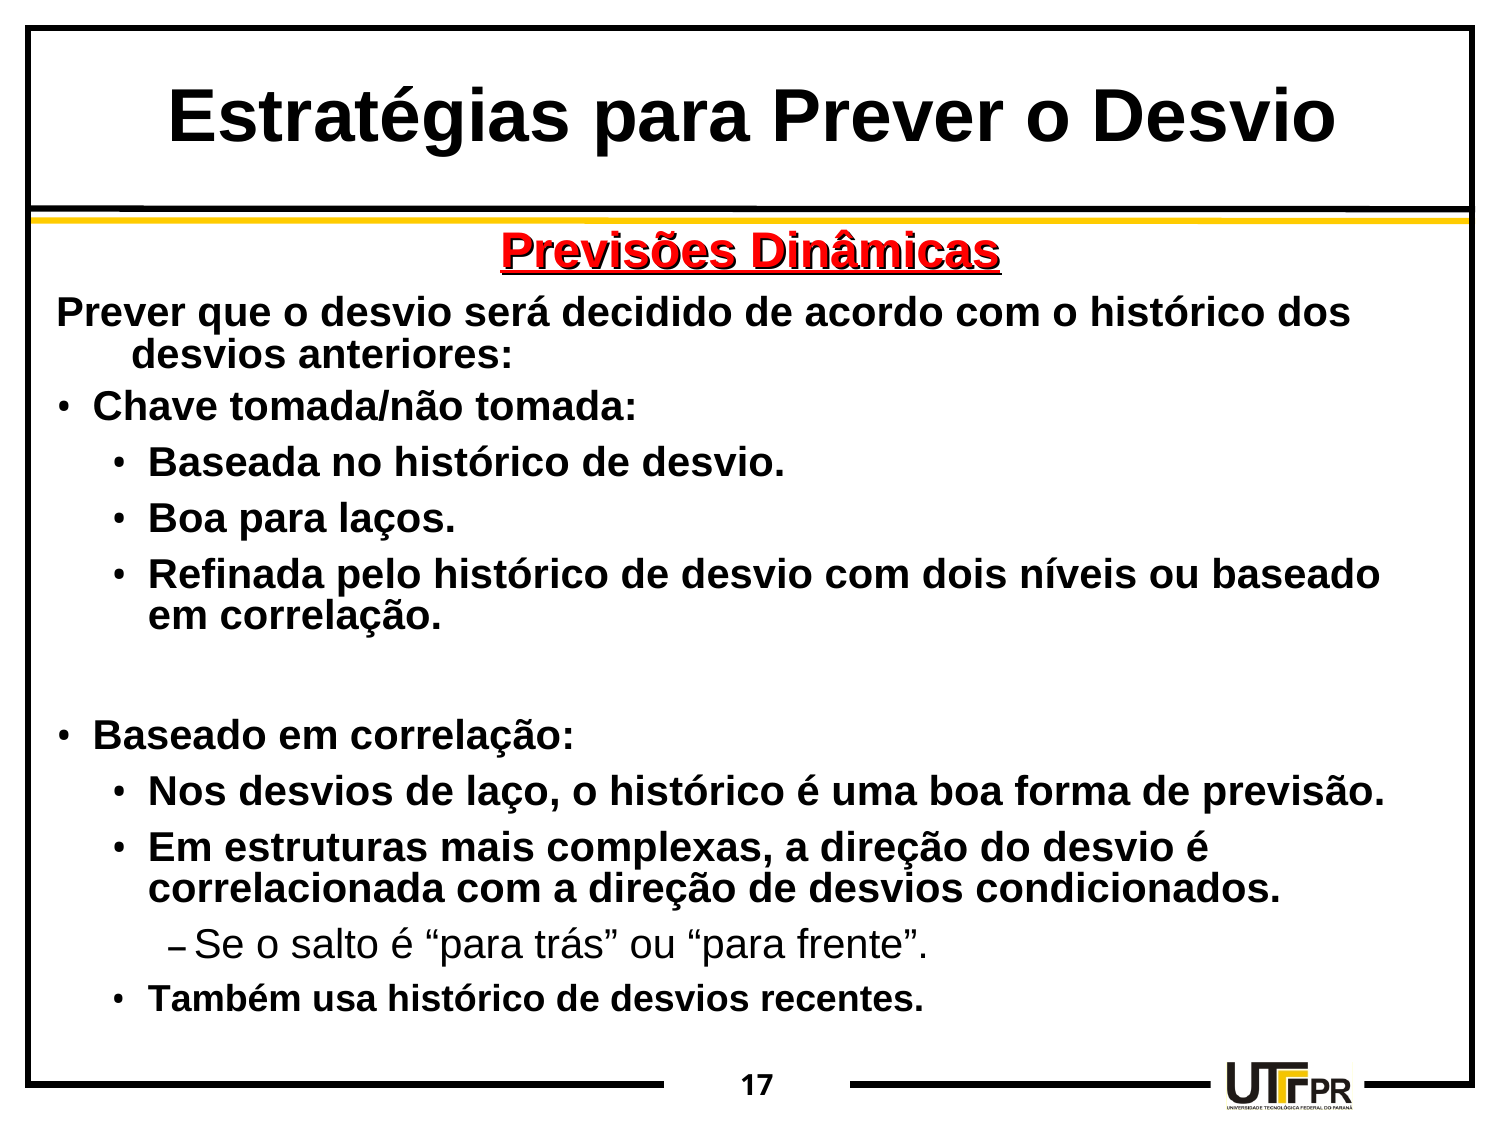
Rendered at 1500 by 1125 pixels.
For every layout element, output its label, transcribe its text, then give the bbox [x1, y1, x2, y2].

title Estratégias para Prever o Desvio [29, 73, 1477, 168]
list Previsões Dinâmicas Prever que o desvio será decidido de acordo com o histórico dos desvios anteriores: Chave tomada/não tomada: Baseada no histórico de desvio. Boa para laços. Refinada pelo histórico de desvio com dois níveis ou baseado em correlação. Baseado em correlação: Nos desvios de laço, o histórico é uma boa forma de previsão. Em estruturas mais complexas, a direção do desvio é correlacionada com a direção de desvios condicionados. Se o salto é “para trás” ou “para frente”. Também usa histórico de desvios recentes. [41, 220, 1459, 1024]
picture [1226, 1062, 1353, 1110]
